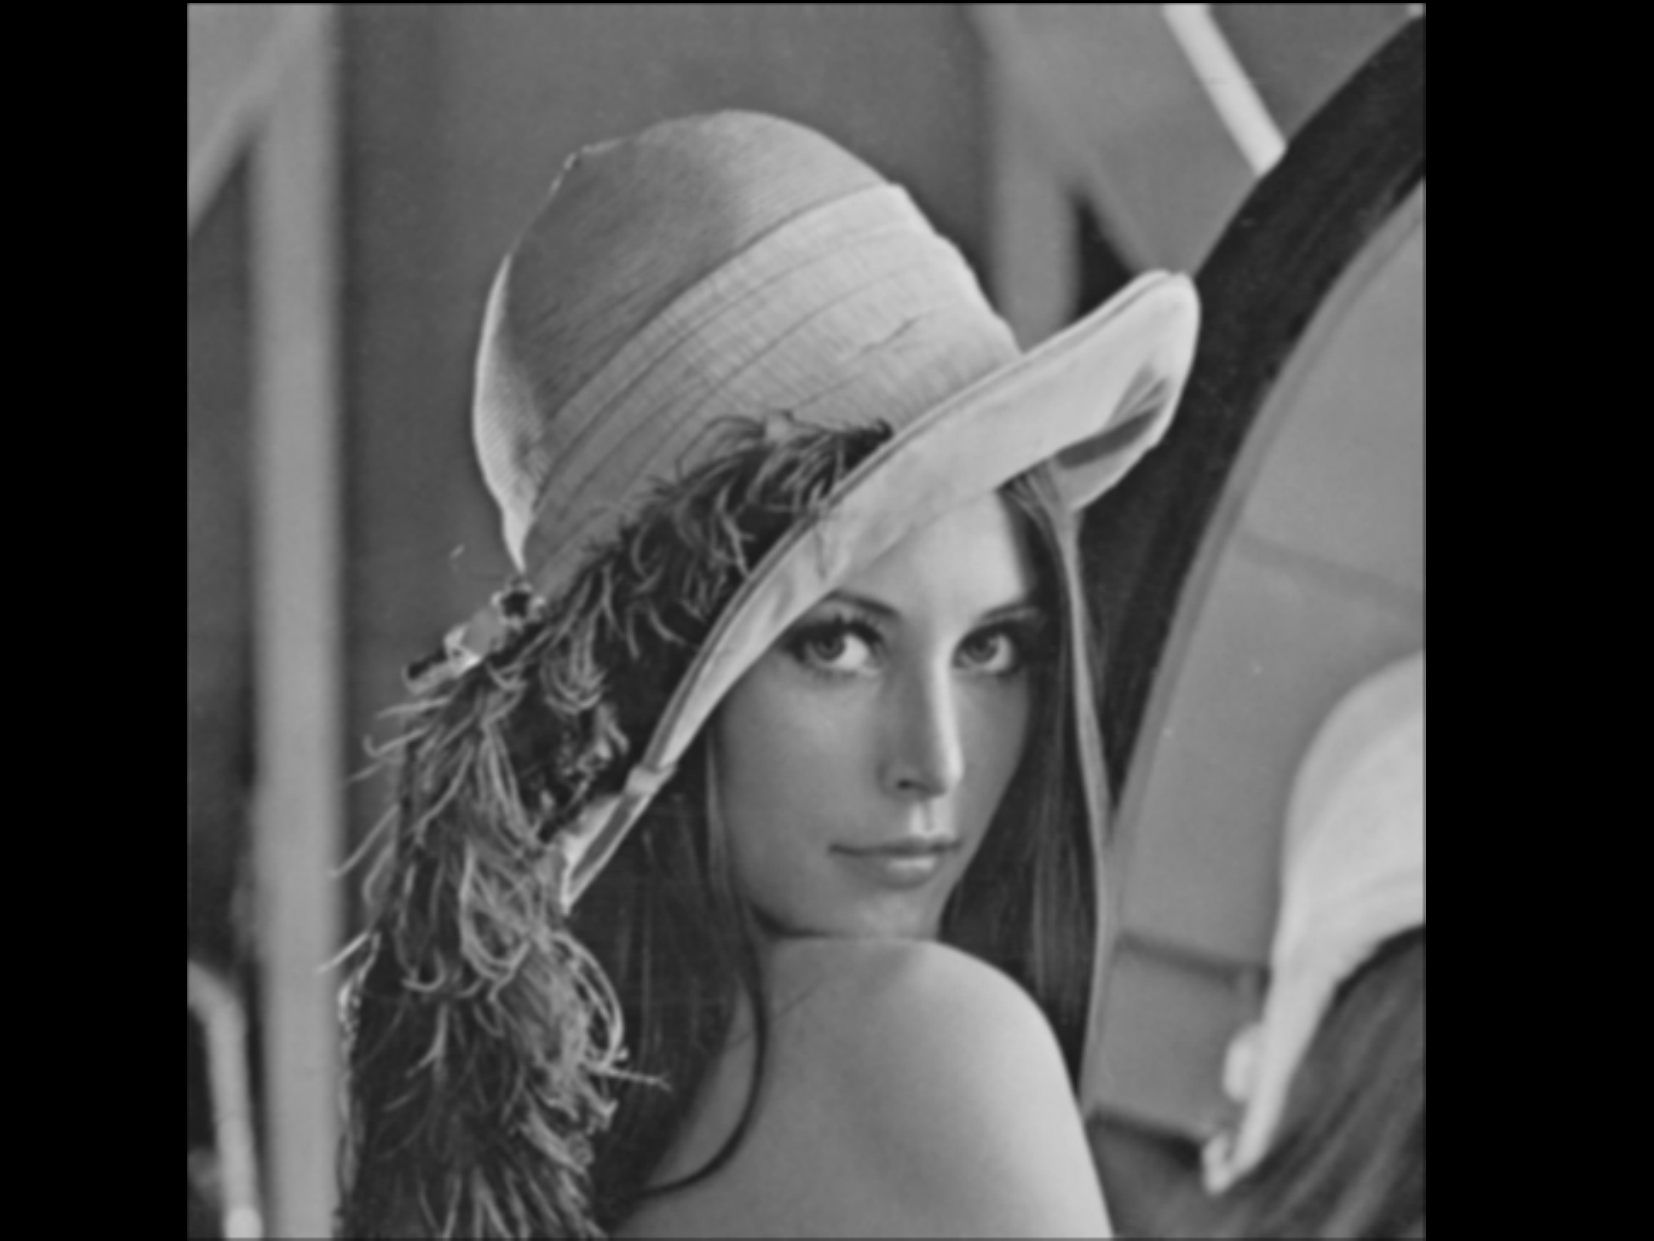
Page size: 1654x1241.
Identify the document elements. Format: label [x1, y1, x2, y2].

picture [187, 3, 1426, 1241]
text_box [0, 0, 1654, 1241]
